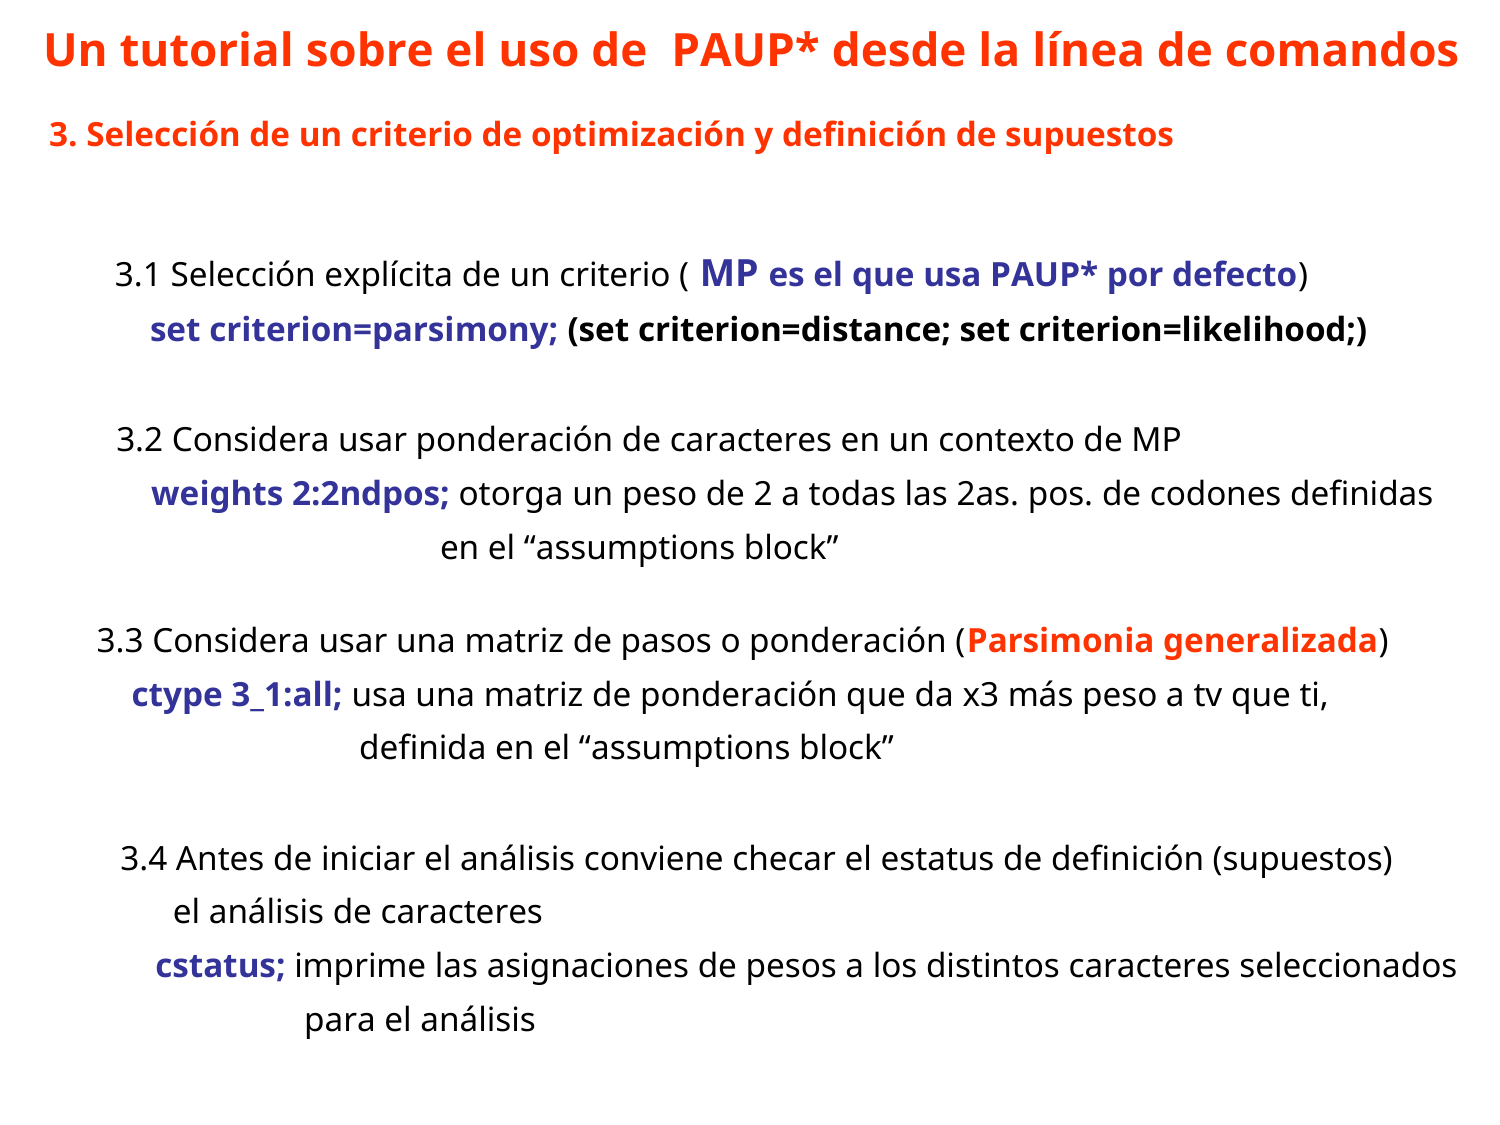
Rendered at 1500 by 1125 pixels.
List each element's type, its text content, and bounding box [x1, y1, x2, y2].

text_box 3.4 Antes de iniciar el análisis conviene checar el estatus de definición (supuestos) el análisis de caracteres cstatus; imprime las asignaciones de pesos a los distintos caracteres seleccionados para el análisis [105, 815, 1475, 1046]
text_box 3.3 Considera usar una matriz de pasos o ponderación (Parsimonia generalizada) ctype 3_1:all; usa una matriz de ponderación que da x3 más peso a tv que ti, definida en el “assumptions block” [81, 597, 1413, 775]
text_box Un tutorial sobre el uso de PAUP* desde la línea de comandos [28, 13, 1475, 84]
text_box 3. Selección de un criterio de optimización y definición de supuestos [34, 105, 1312, 162]
text_box 3.2 Considera usar ponderación de caracteres en un contexto de MP weights 2:2ndpos; otorga un peso de 2 a todas las 2as. pos. de codones definidas en el “assumptions block” [101, 396, 1451, 574]
text_box 3.1 Selección explícita de un criterio ( MP es el que usa PAUP* por defecto) set criterion=parsimony; (set criterion=distance; set criterion=likelihood;) [100, 225, 1442, 356]
